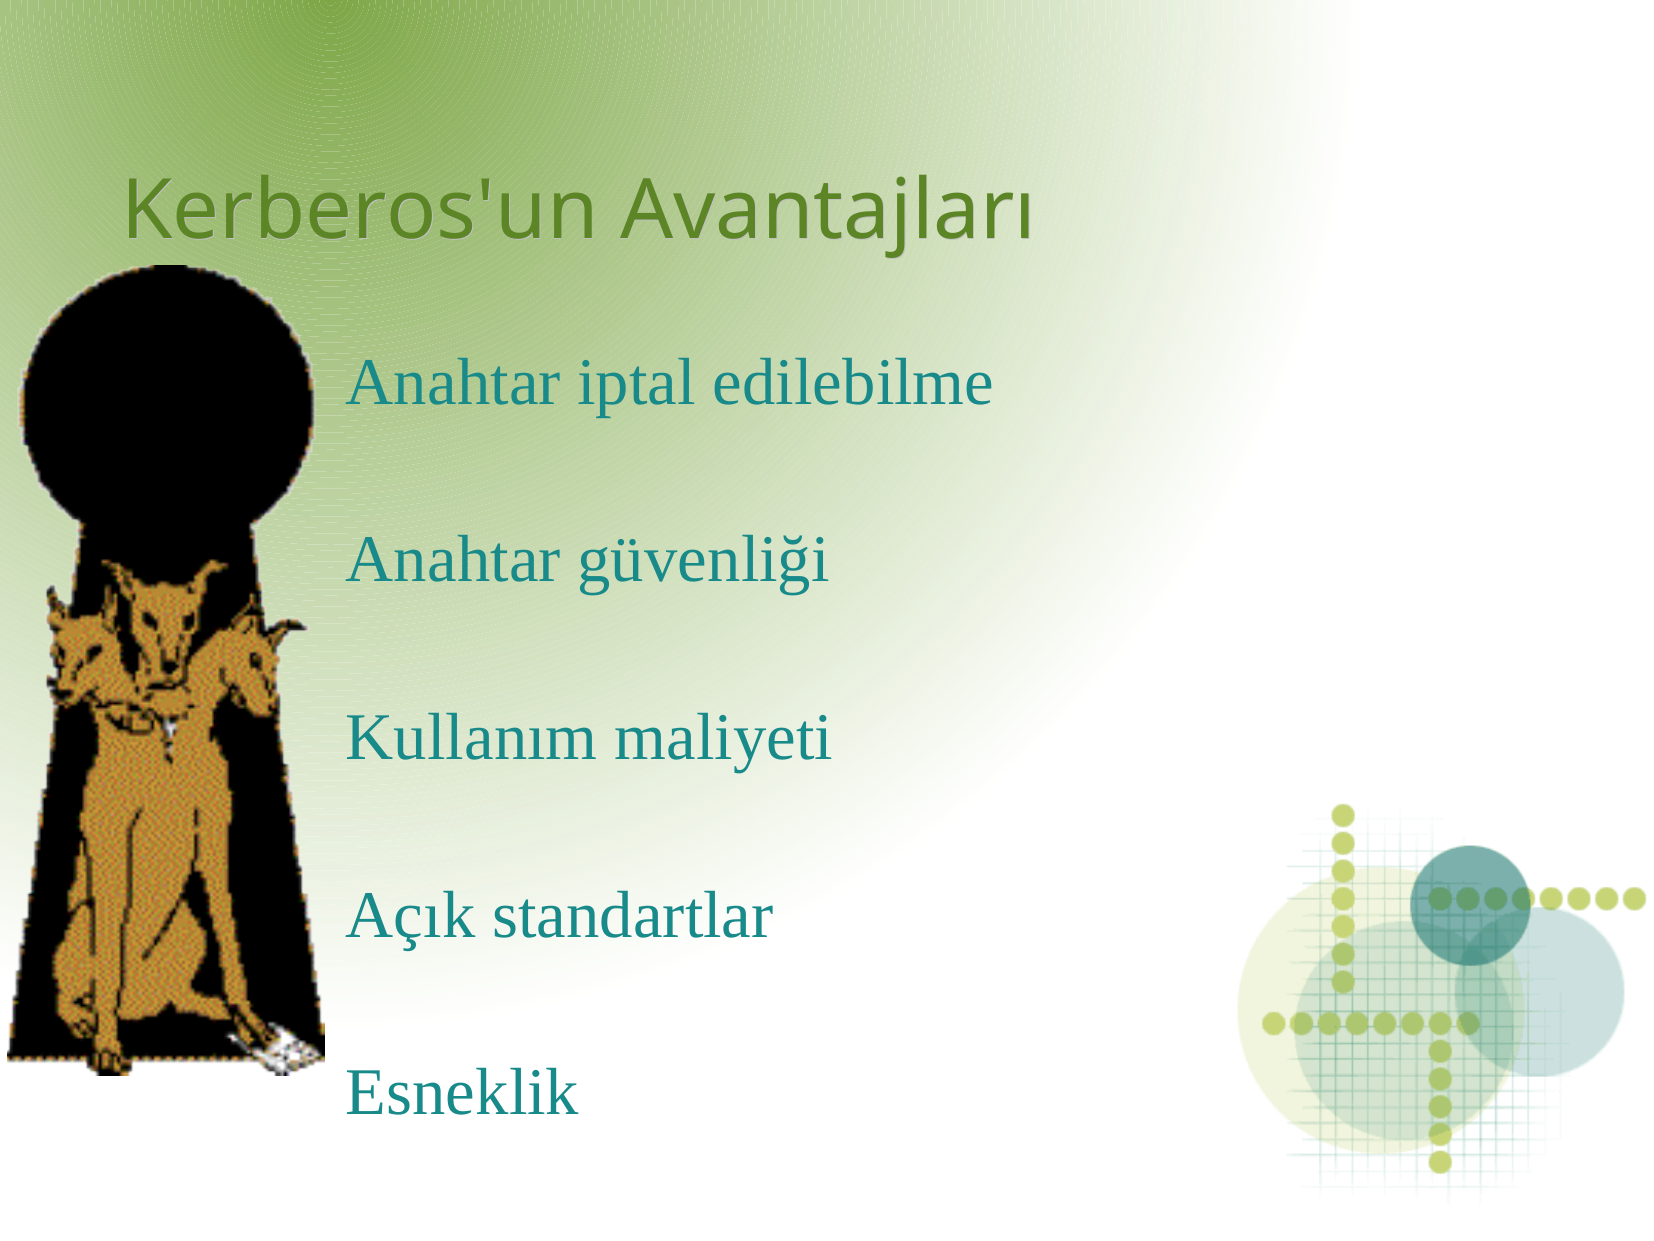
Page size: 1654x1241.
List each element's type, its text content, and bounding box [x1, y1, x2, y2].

list Anahtar iptal edilebilme Anahtar güvenliği Kullanım maliyeti Açık standartlar Esneklik [328, 344, 1534, 1163]
picture [7, 265, 325, 1076]
picture [1224, 792, 1654, 1211]
title Kerberos'un Avantajları [121, 102, 1534, 311]
